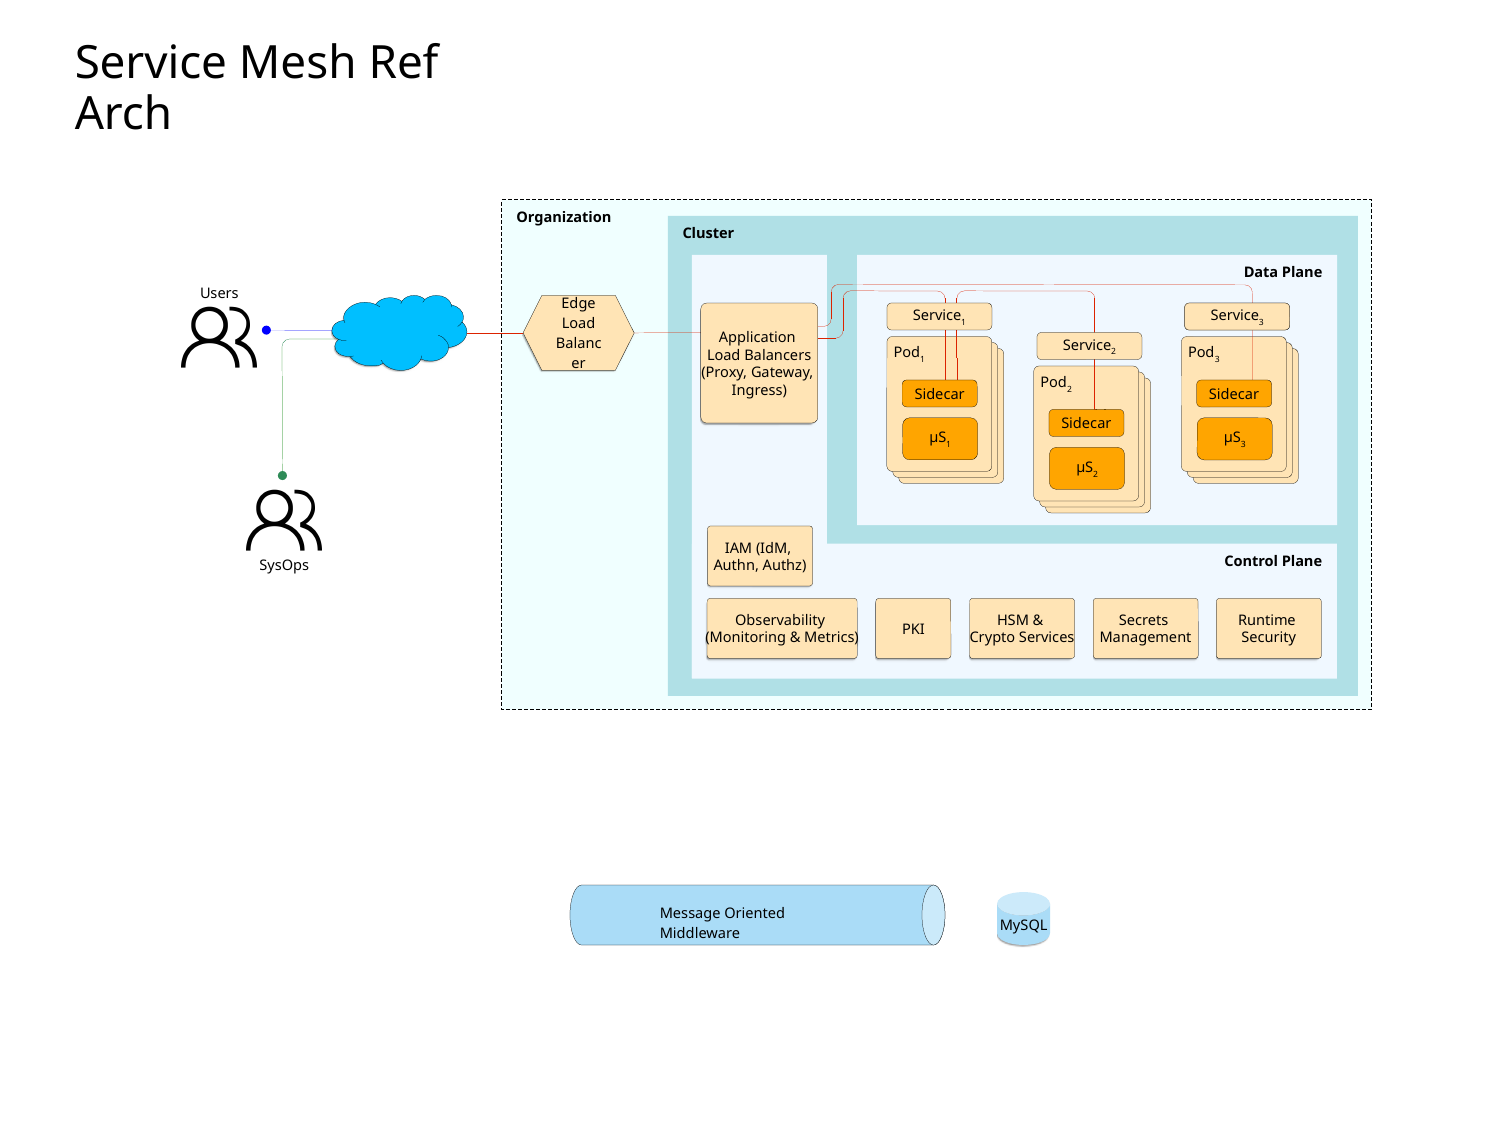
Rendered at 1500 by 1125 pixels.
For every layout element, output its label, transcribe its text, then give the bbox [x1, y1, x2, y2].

text_box Secrets Management [1093, 598, 1199, 659]
text_box Users [188, 279, 251, 307]
text_box IAM (IdM, Authn, Authz) [707, 525, 813, 587]
text_box Service1 [886, 302, 992, 330]
text_box Pod1 [898, 348, 1004, 484]
text_box Cluster [667, 215, 1358, 696]
picture [181, 299, 257, 376]
text_box Data Plane [857, 254, 1338, 526]
text_box Pod2 [1045, 377, 1151, 513]
text_box Message Oriented Middleware [645, 895, 857, 945]
text_box PKI [875, 598, 951, 659]
text_box µS3 [1197, 417, 1273, 460]
text_box [569, 885, 933, 946]
text_box Model Requirements [921, 885, 946, 946]
text_box µS2 [1049, 447, 1125, 490]
text_box Pod2 [1187, 342, 1293, 478]
text_box Service Mesh Ref Arch [74, 37, 511, 145]
text_box Application Load Balancers (Proxy, Gateway, Ingress) [700, 303, 818, 424]
text_box Service3 [1184, 303, 1290, 331]
text_box Pod2 [1039, 371, 1145, 507]
text_box Pod2 [1033, 365, 1139, 501]
text_box Edge Load Balancer [523, 295, 634, 371]
text_box Service2 [1036, 332, 1142, 360]
text_box Sidecar [902, 379, 978, 407]
text_box Pod1 [892, 342, 998, 478]
text_box HSM & Crypto Services [969, 598, 1075, 659]
text_box Observability (Monitoring & Metrics) [707, 598, 858, 659]
text_box µS1 [902, 417, 978, 460]
text_box Sidecar [1196, 379, 1272, 408]
text_box Control Plane [691, 543, 1337, 679]
text_box Pod3 [1181, 336, 1287, 472]
text_box Pod2 [1193, 348, 1299, 484]
text_box Pod1 [886, 336, 992, 472]
text_box SysOps [253, 550, 316, 579]
text_box Organization [501, 199, 1372, 710]
picture [246, 482, 322, 559]
text_box Sidecar [1048, 409, 1124, 437]
text_box [162, 179, 1393, 736]
text_box Runtime Security [1216, 598, 1322, 659]
text_box MySQL [997, 904, 1051, 945]
